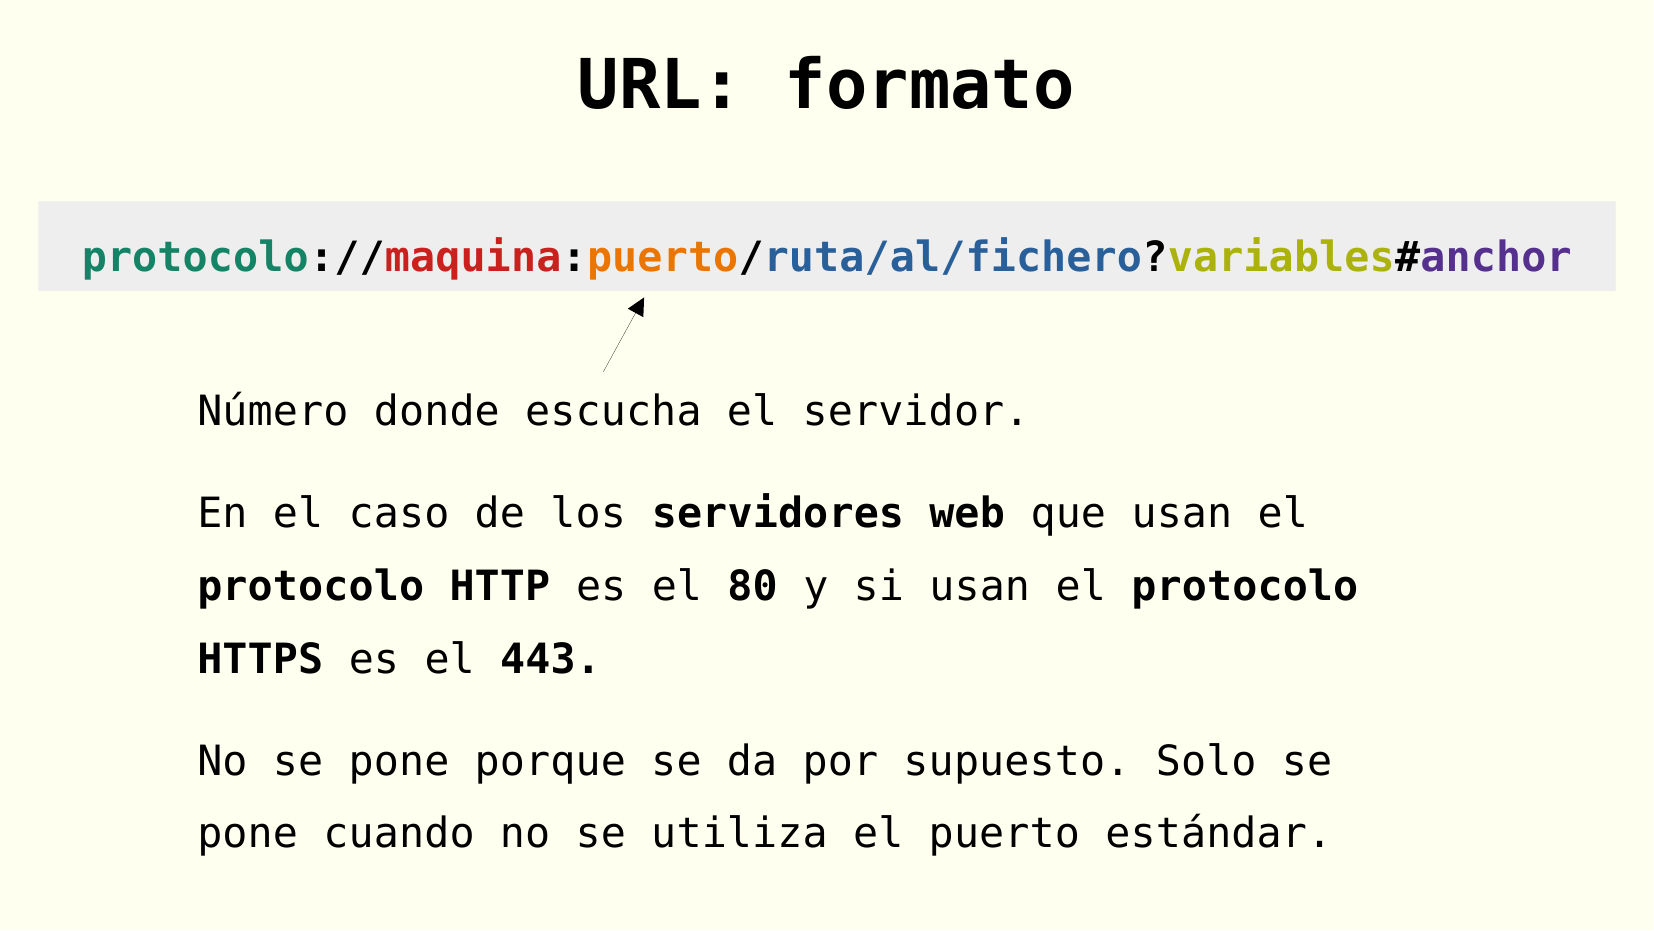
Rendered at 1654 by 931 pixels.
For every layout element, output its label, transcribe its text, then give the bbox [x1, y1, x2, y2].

title URL: formato [82, 7, 1571, 163]
text_box protocolo://maquina:puerto/ruta/al/fichero?variables#anchor [38, 201, 1616, 292]
text_box Número donde escucha el servidor. En el caso de los servidores web que usan el protocolo HTTP es el 80 y si usan el protocolo HTTPS es el 443. No se pone porque se da por supuesto. Solo se pone cuando no se utiliza el puerto estándar. [182, 355, 1468, 931]
